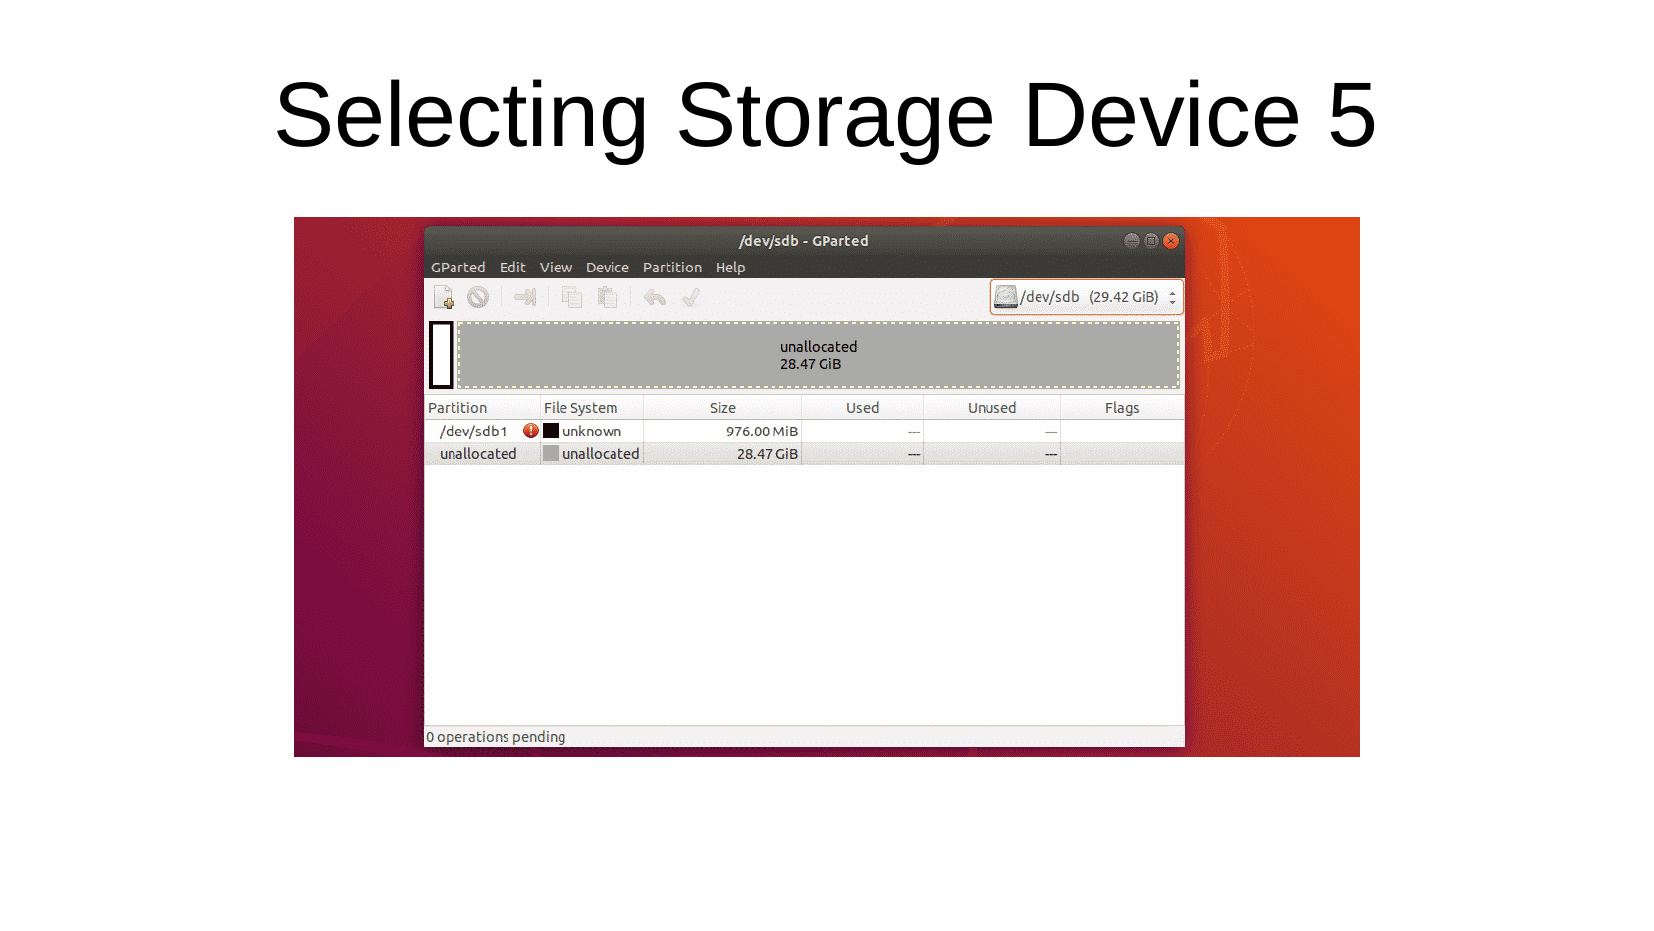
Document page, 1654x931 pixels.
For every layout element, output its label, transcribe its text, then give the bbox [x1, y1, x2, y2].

picture [294, 217, 1360, 758]
title Selecting Storage Device 5 [82, 37, 1571, 193]
